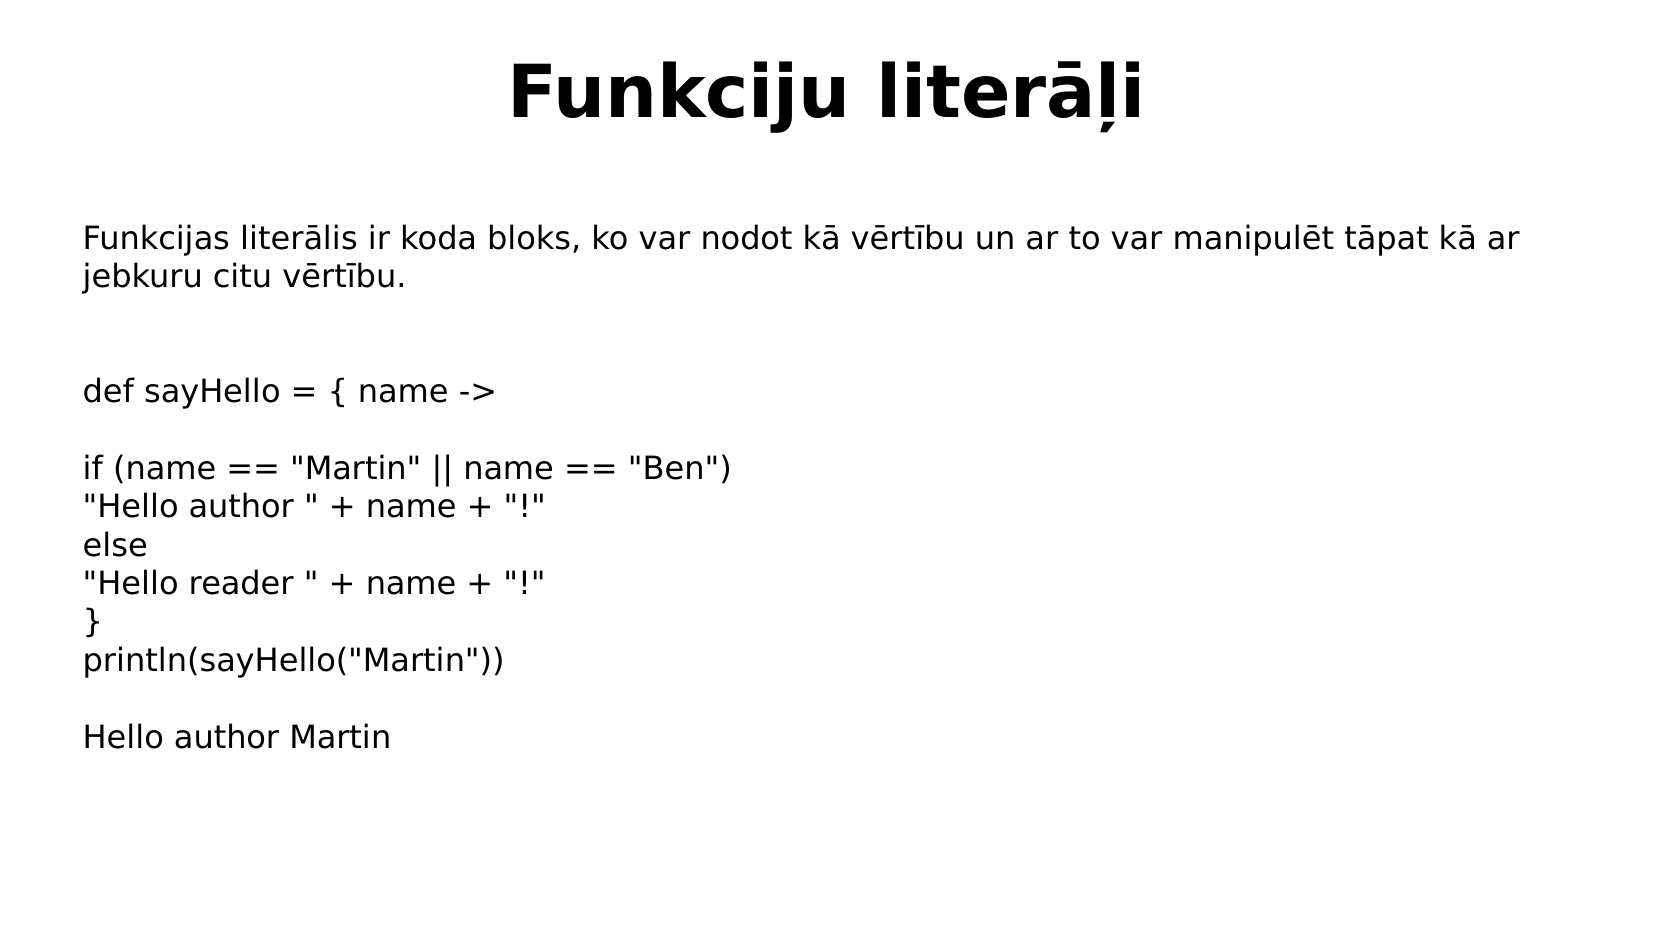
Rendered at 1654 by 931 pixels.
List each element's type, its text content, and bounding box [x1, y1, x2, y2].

title Funkciju literāļi [82, 37, 1571, 147]
list Funkcijas literālis ir koda bloks, ko var nodot kā vērtību un ar to var manipulēt tāpat kā ar jebkuru citu vērtību. def sayHello = { name -> if (name == "Martin" || name == "Ben") "Hello author " + name + "!" else "Hello reader " + name + "!" } println(sayHello("Martin")) Hello author Martin [82, 217, 1571, 758]
